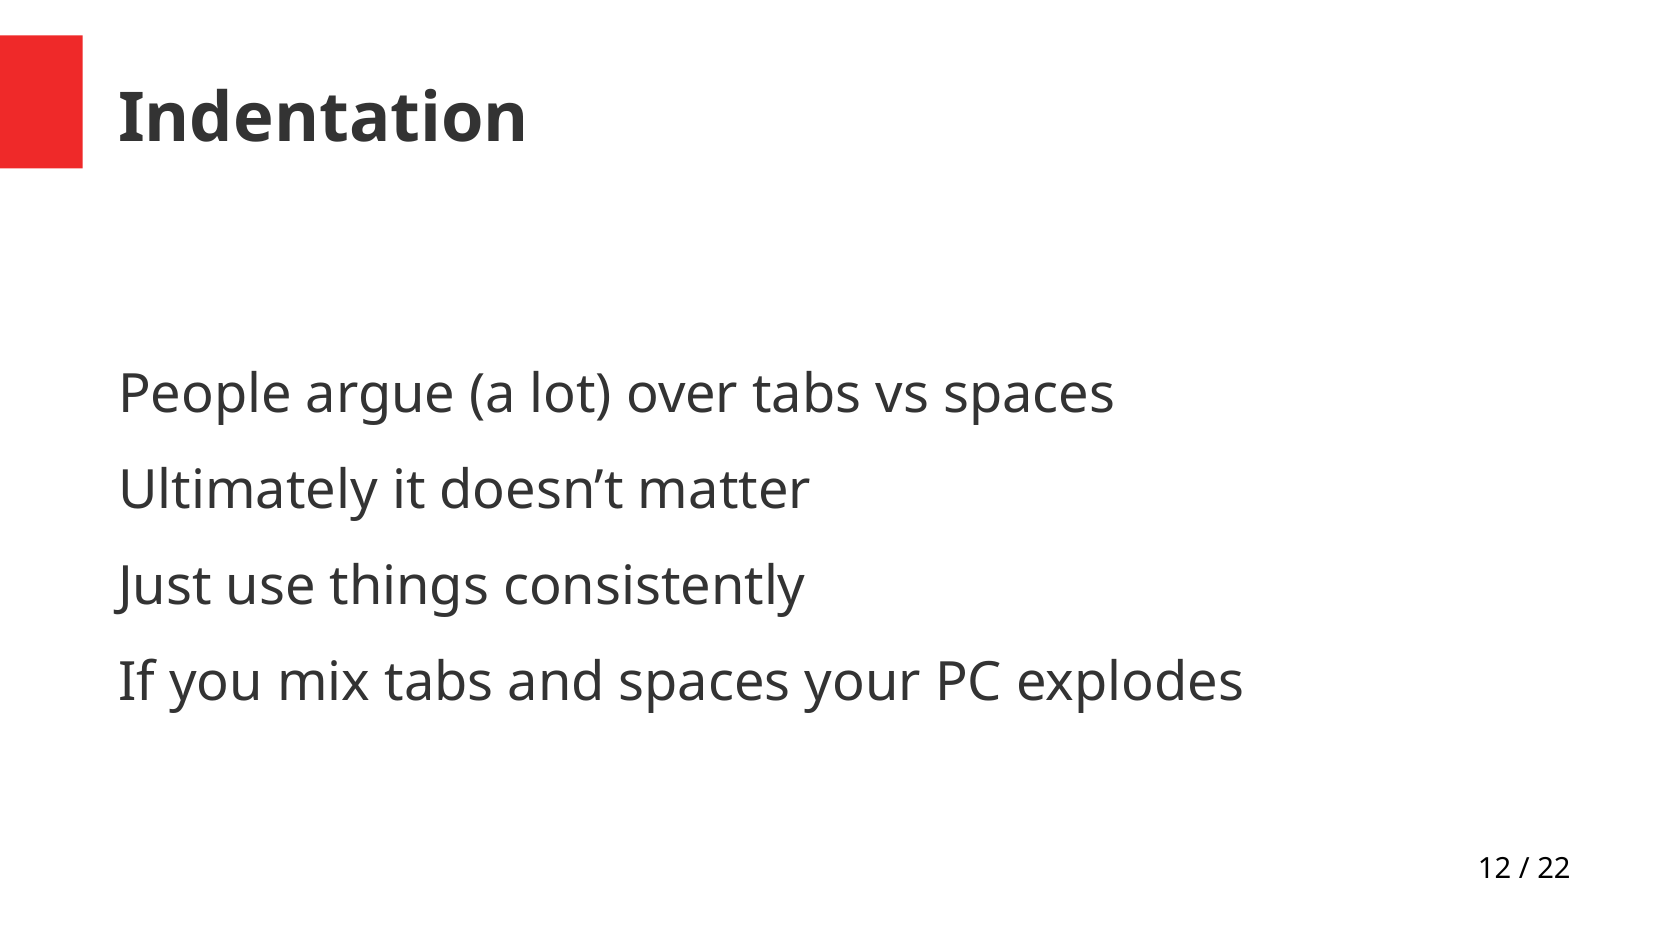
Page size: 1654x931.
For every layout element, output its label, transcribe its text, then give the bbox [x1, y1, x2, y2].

title Indentation [118, 37, 1571, 193]
list People argue (a lot) over tabs vs spaces Ultimately it doesn’t matter Just use things consistently If you mix tabs and spaces your PC explodes [118, 265, 1536, 806]
